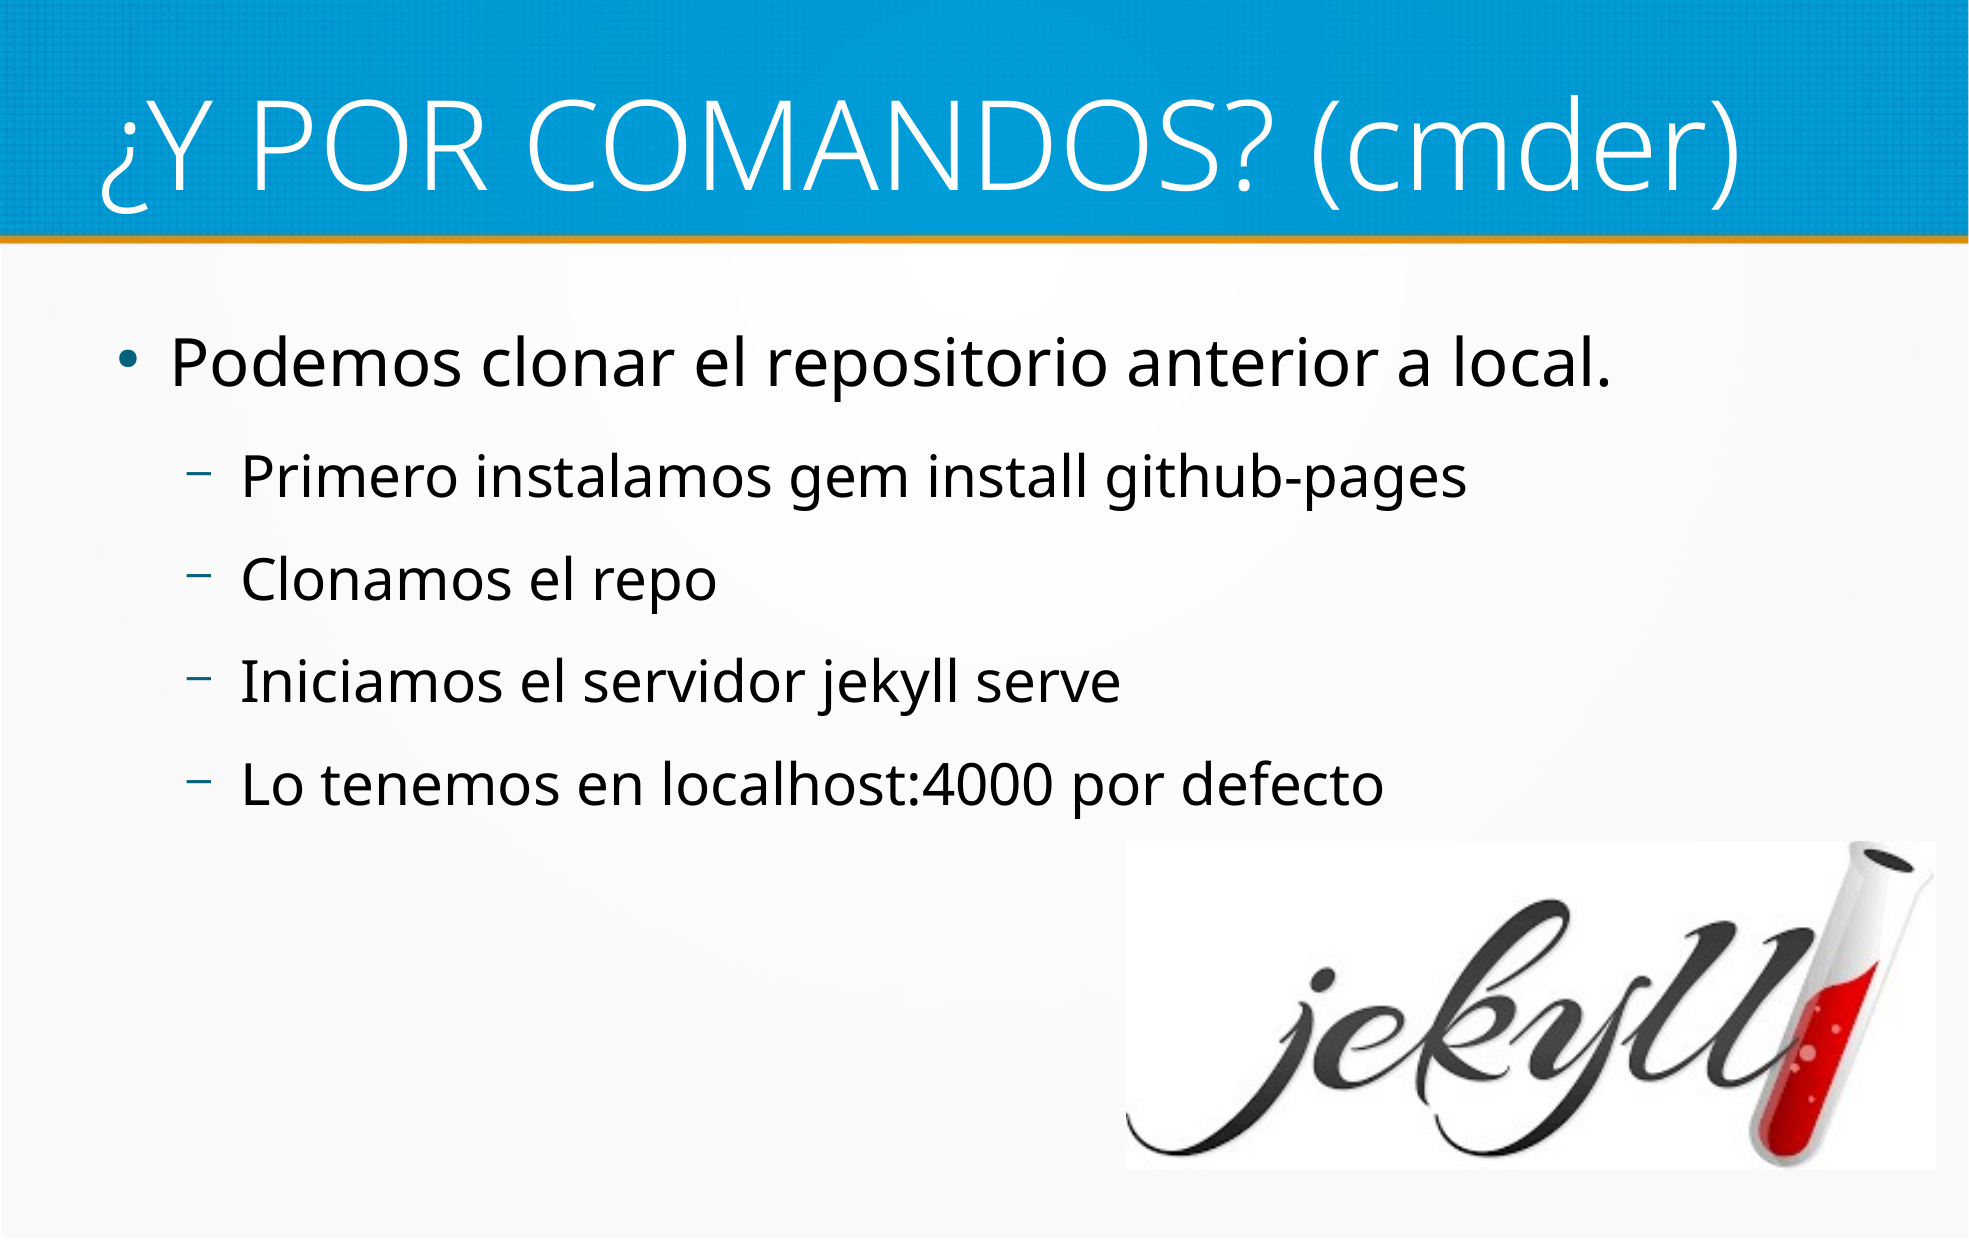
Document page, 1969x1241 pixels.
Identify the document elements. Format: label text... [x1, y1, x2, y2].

picture [0, 233, 1969, 1241]
title ¿Y POR COMANDOS? (cmder) [98, 19, 1870, 227]
list Podemos clonar el repositorio anterior a local. Primero instalamos gem install github-pages Clonamos el repo Iniciamos el servidor jekyll serve Lo tenemos en localhost:4000 por defecto [98, 315, 1861, 1081]
